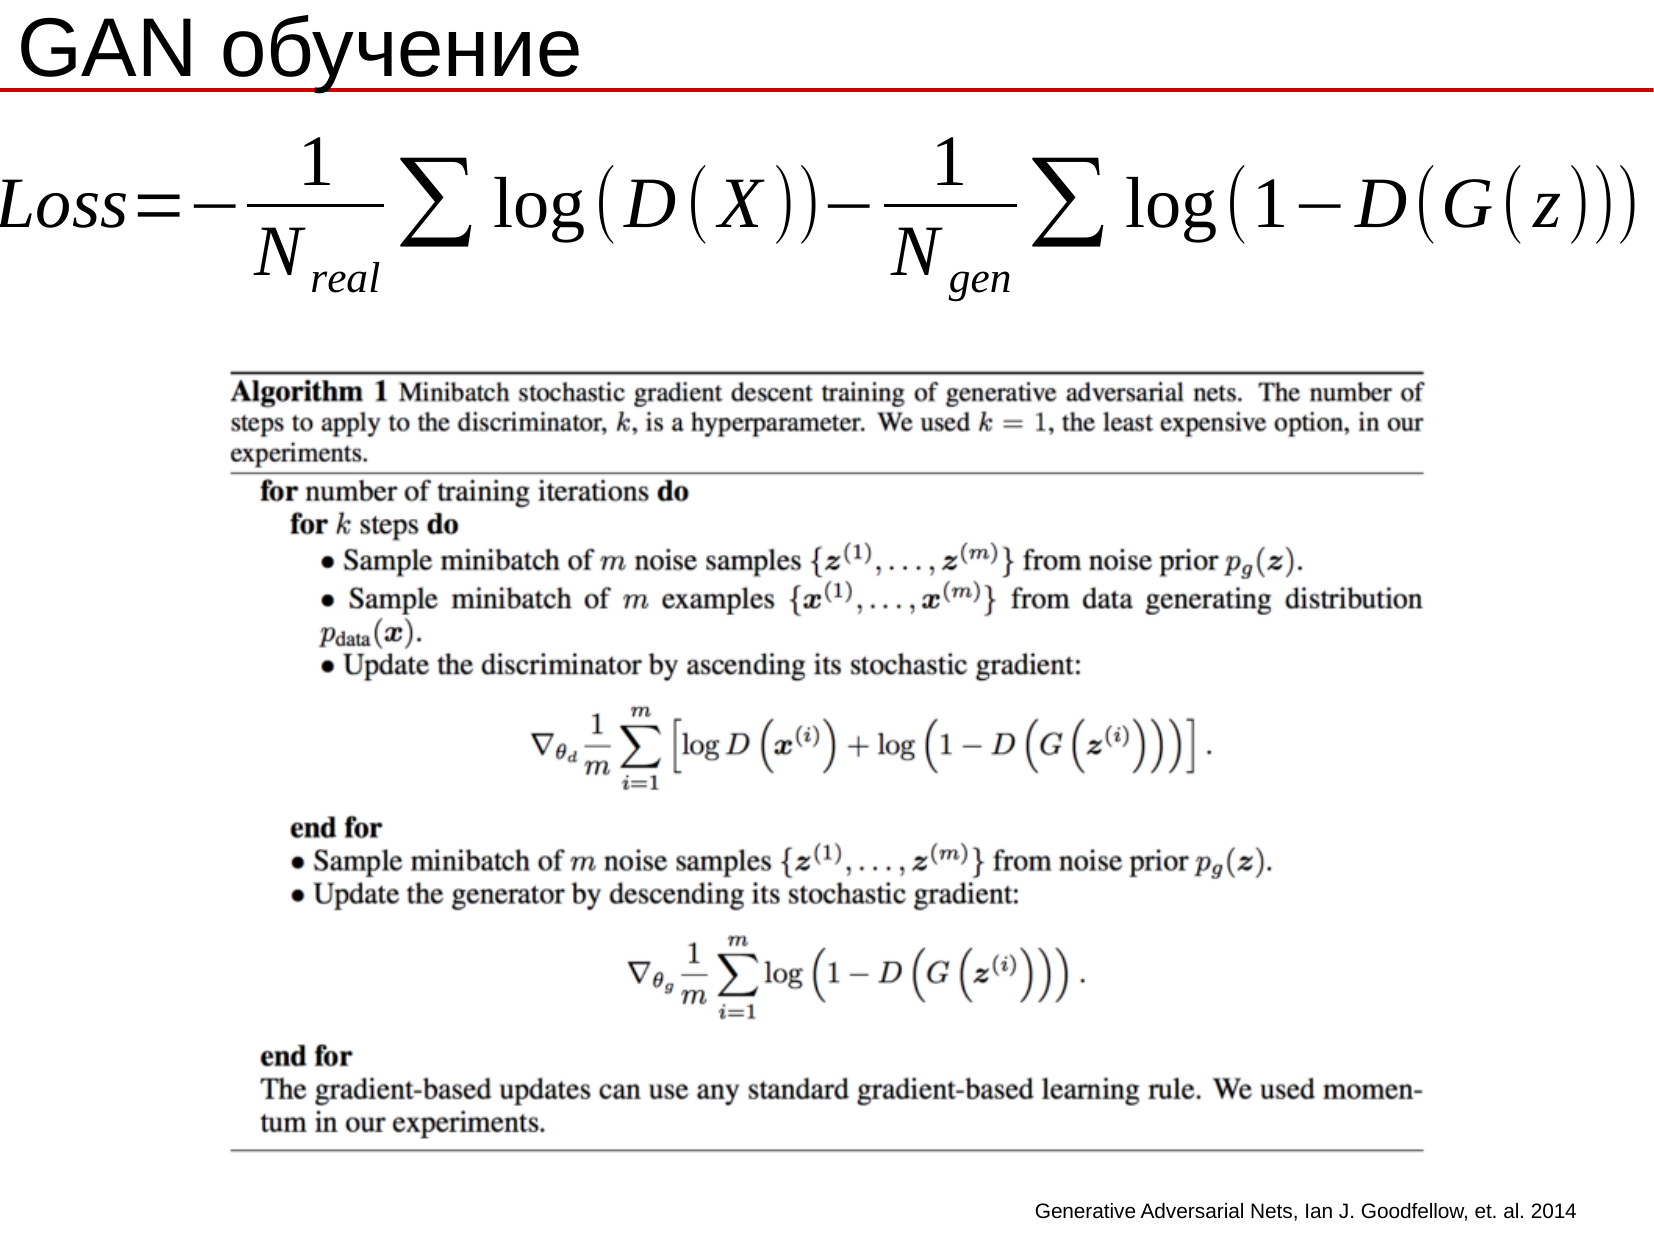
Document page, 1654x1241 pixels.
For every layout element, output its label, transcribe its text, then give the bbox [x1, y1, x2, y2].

picture [203, 357, 1454, 1171]
chart [0, 120, 1648, 302]
title GAN обучение [17, 0, 1315, 94]
text_box Generative Adversarial Nets, Ian J. Goodfellow, et. al. 2014 [1020, 1191, 1636, 1231]
